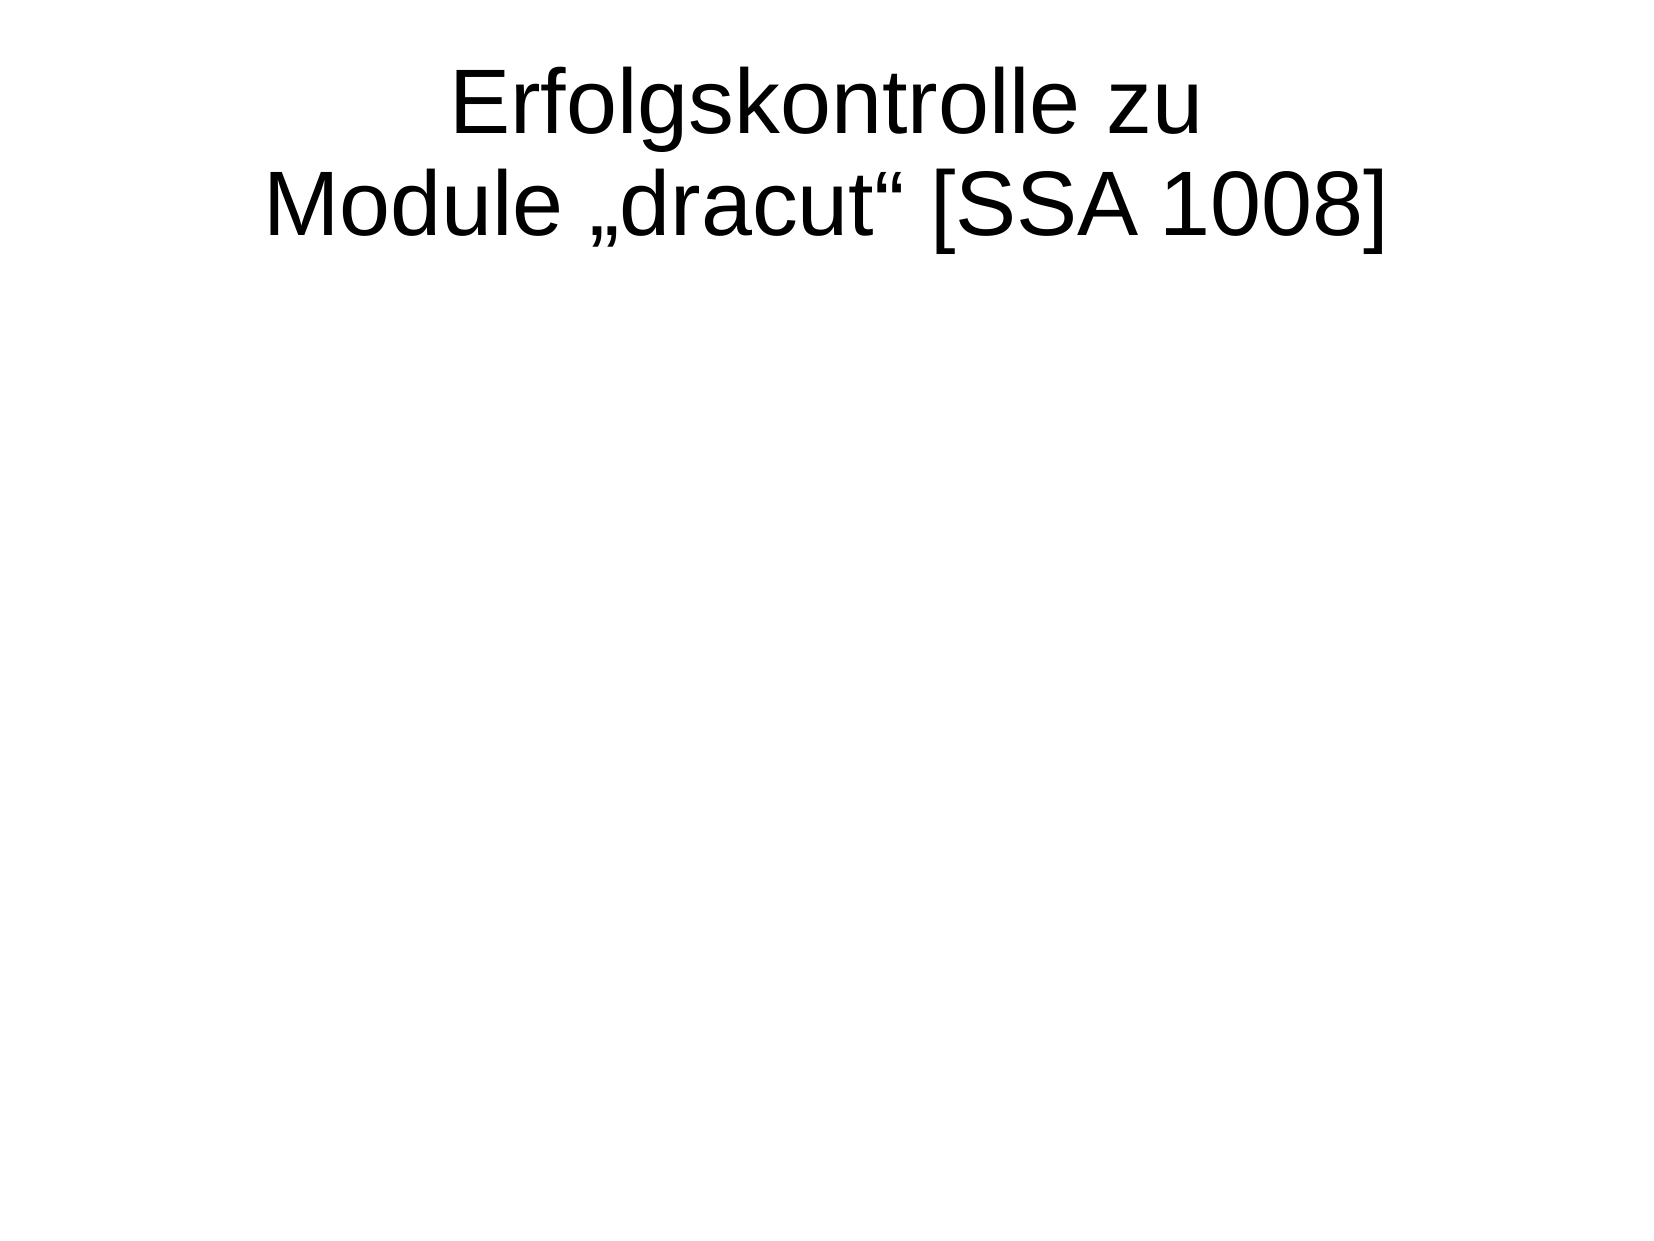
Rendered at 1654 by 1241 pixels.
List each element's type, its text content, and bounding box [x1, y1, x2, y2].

title Erfolgskontrolle zu Module „dracut“ [SSA 1008] [82, 49, 1571, 257]
